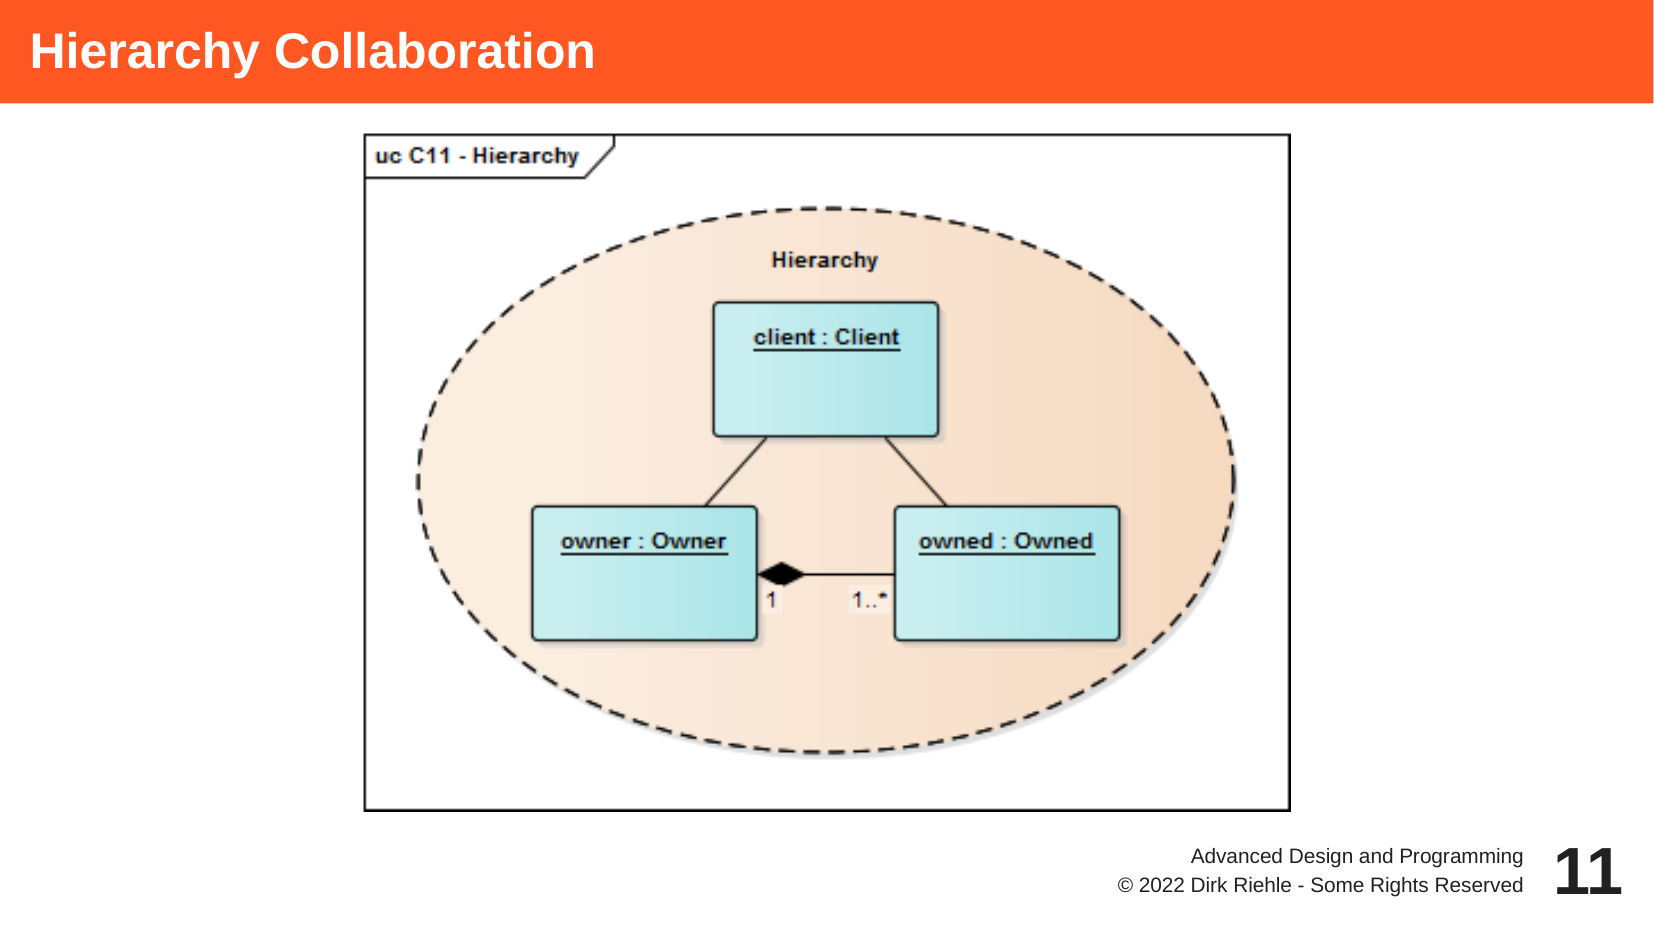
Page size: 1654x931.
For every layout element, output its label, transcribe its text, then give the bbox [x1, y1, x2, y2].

picture [362, 132, 1291, 813]
title Hierarchy Collaboration [0, 0, 1654, 104]
